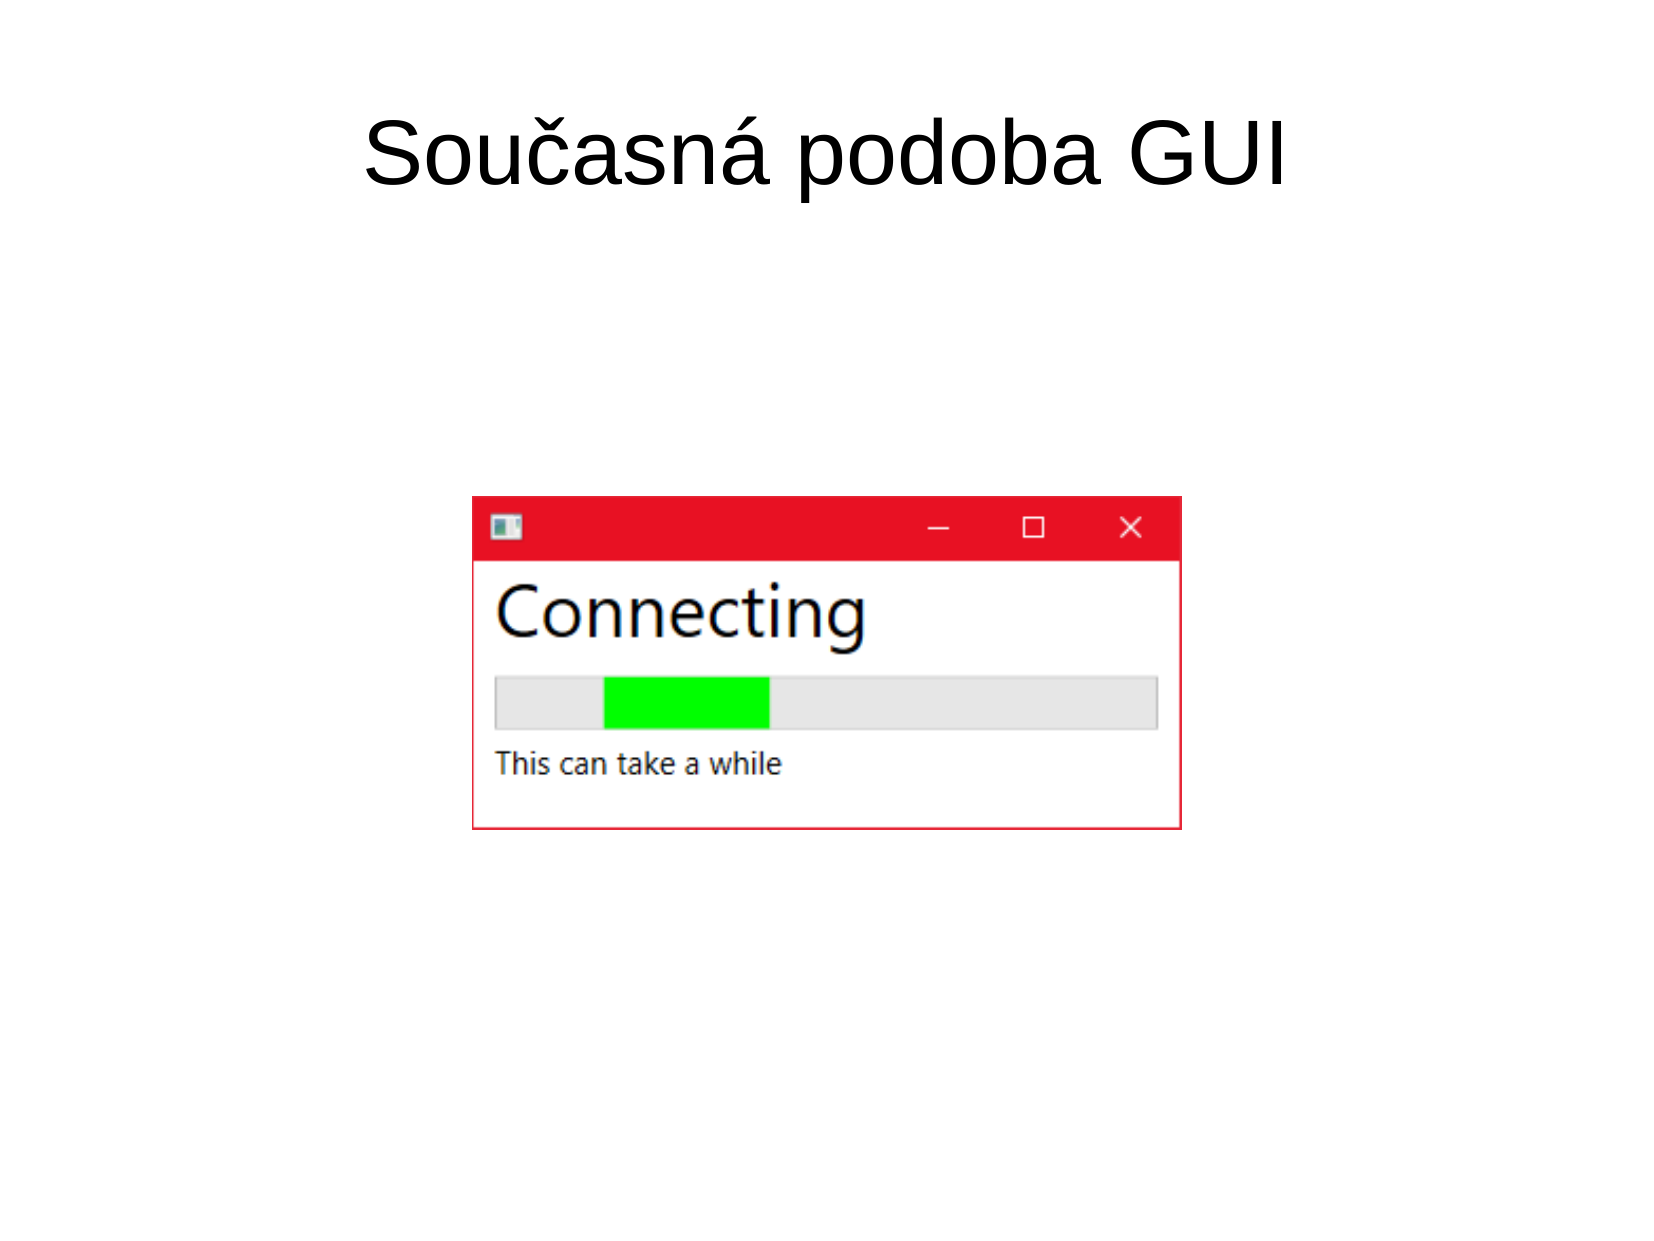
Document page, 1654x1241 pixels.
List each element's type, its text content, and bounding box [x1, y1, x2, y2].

picture [472, 496, 1182, 830]
title Současná podoba GUI [82, 49, 1571, 257]
